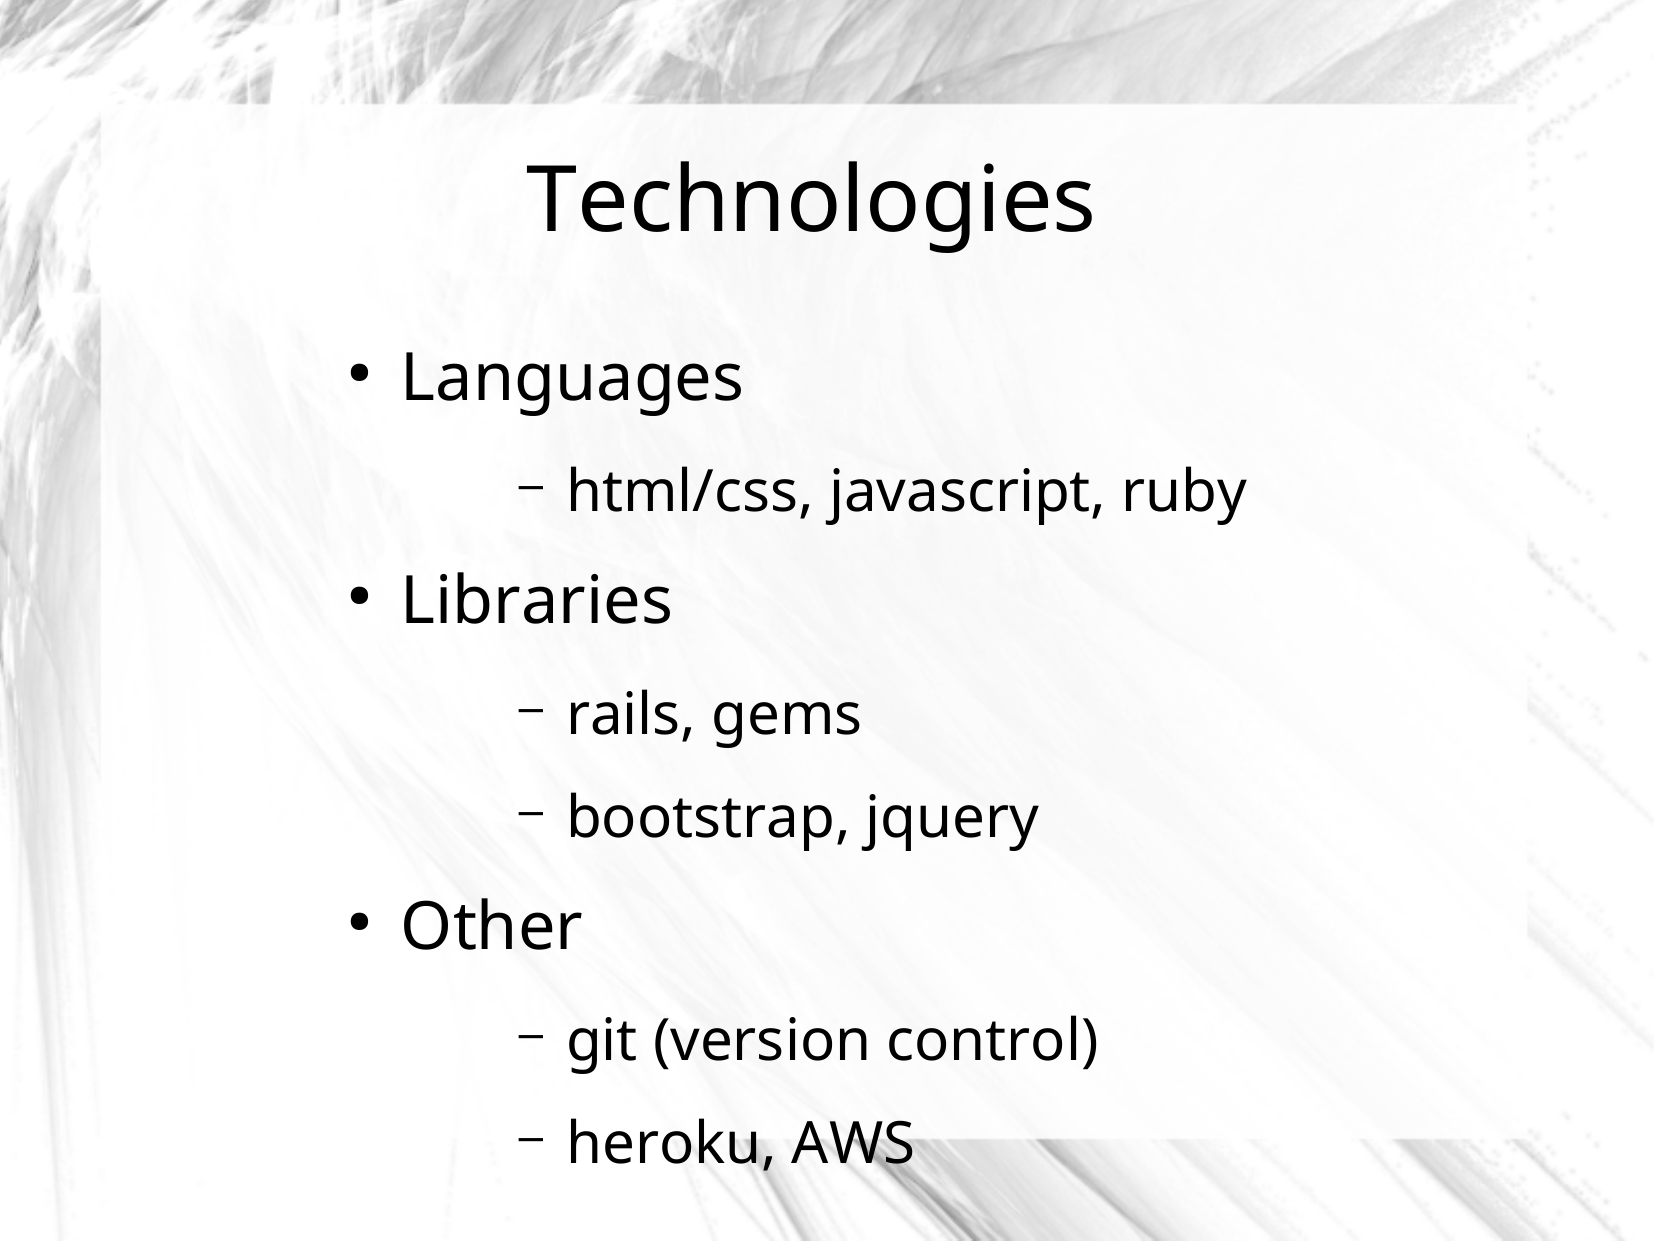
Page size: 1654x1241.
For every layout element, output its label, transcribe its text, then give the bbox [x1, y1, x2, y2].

title Technologies [118, 112, 1506, 281]
picture [0, 0, 1654, 1241]
list Languages html/css, javascript, ruby Libraries rails, gems bootstrap, jquery Other git (version control) heroku, AWS [330, 328, 1352, 1006]
